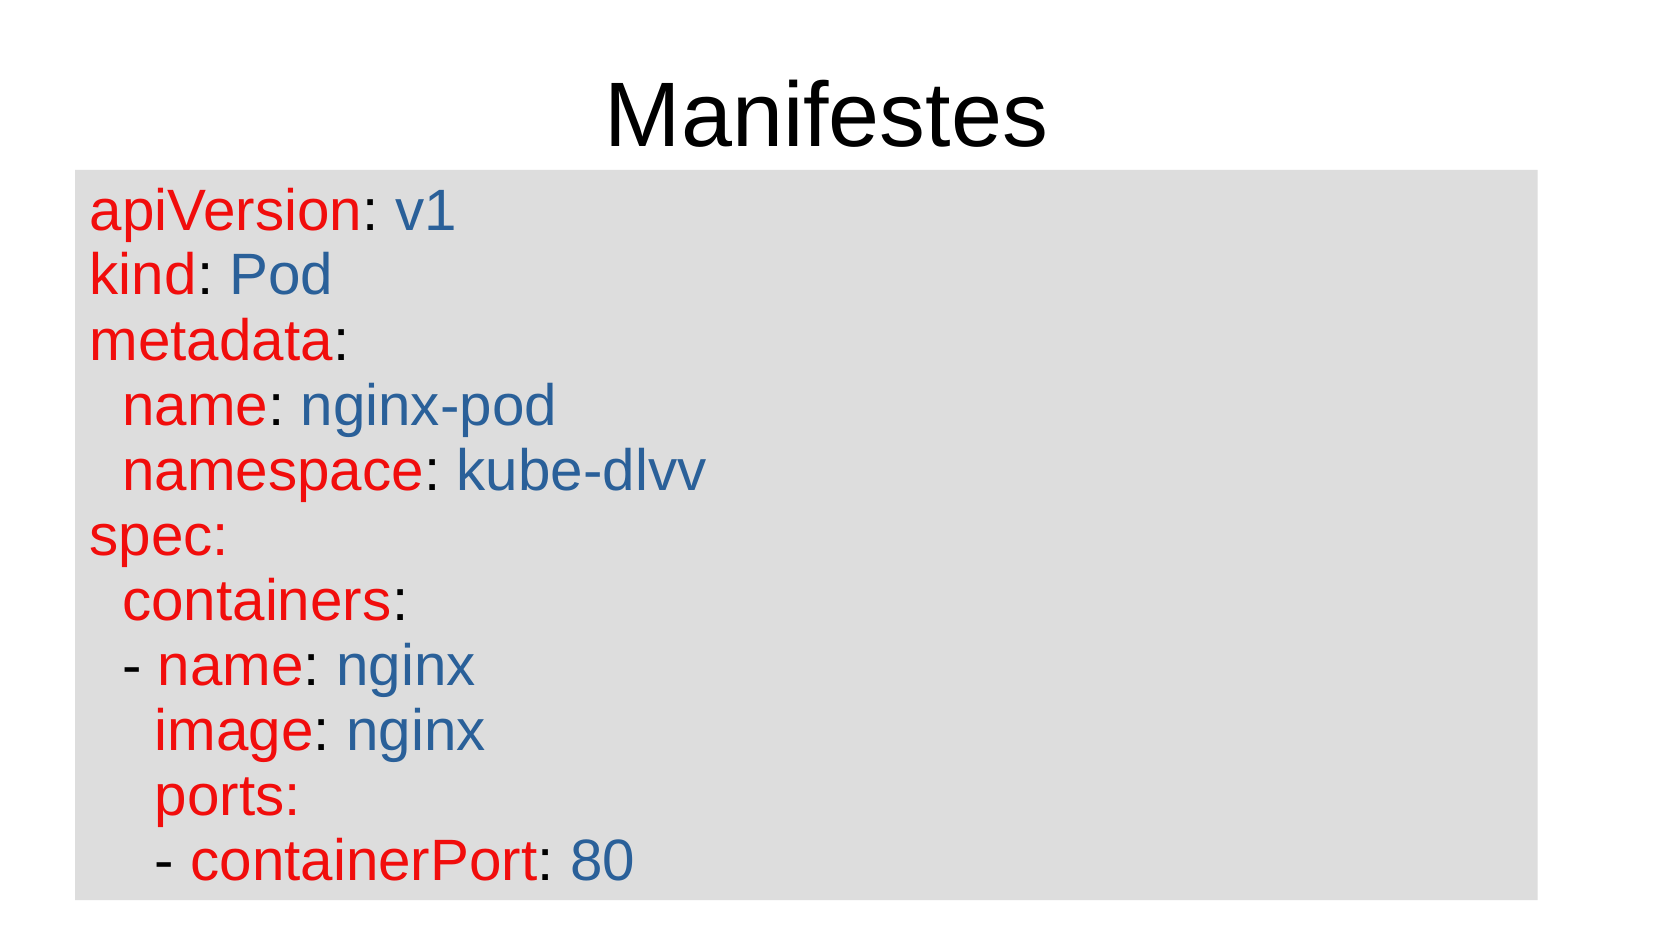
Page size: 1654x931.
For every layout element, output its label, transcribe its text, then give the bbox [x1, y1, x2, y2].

text_box apiVersion: v1 kind: Pod metadata: name: nginx-pod namespace: kube-dlvv spec: containers: - name: nginx image: nginx ports: - containerPort: 80 [75, 169, 1538, 901]
title Manifestes [82, 37, 1571, 193]
